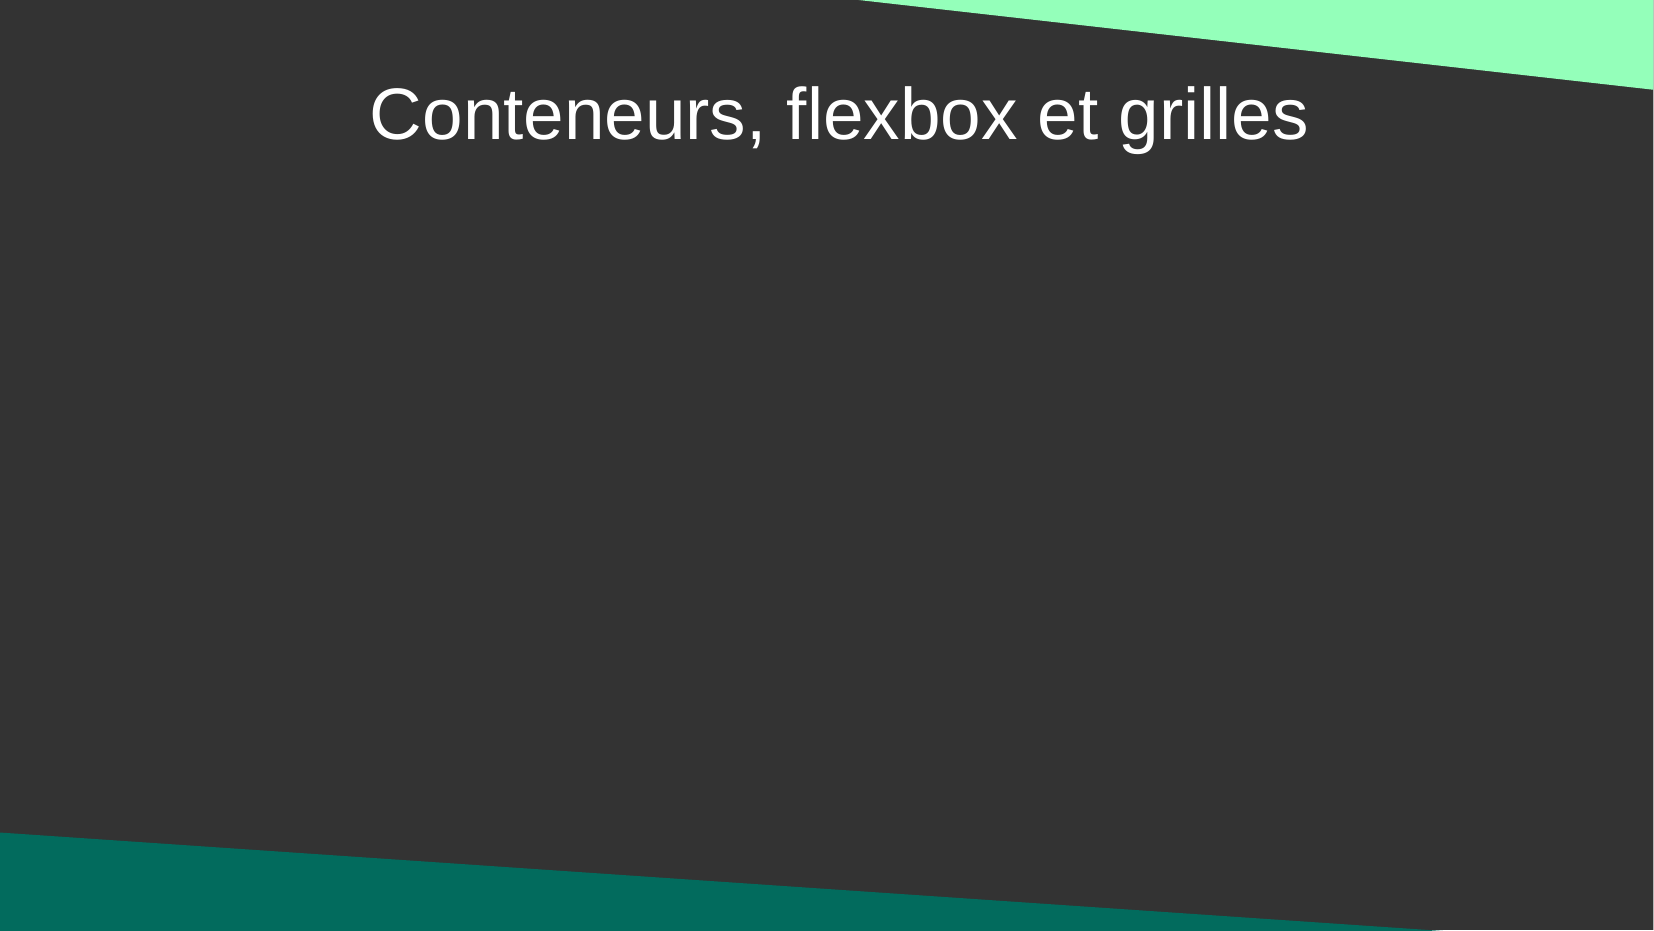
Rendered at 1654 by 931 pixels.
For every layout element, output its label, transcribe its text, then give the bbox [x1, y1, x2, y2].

text_box [858, 0, 1654, 90]
title Conteneurs, flexbox et grilles [45, 73, 1636, 687]
